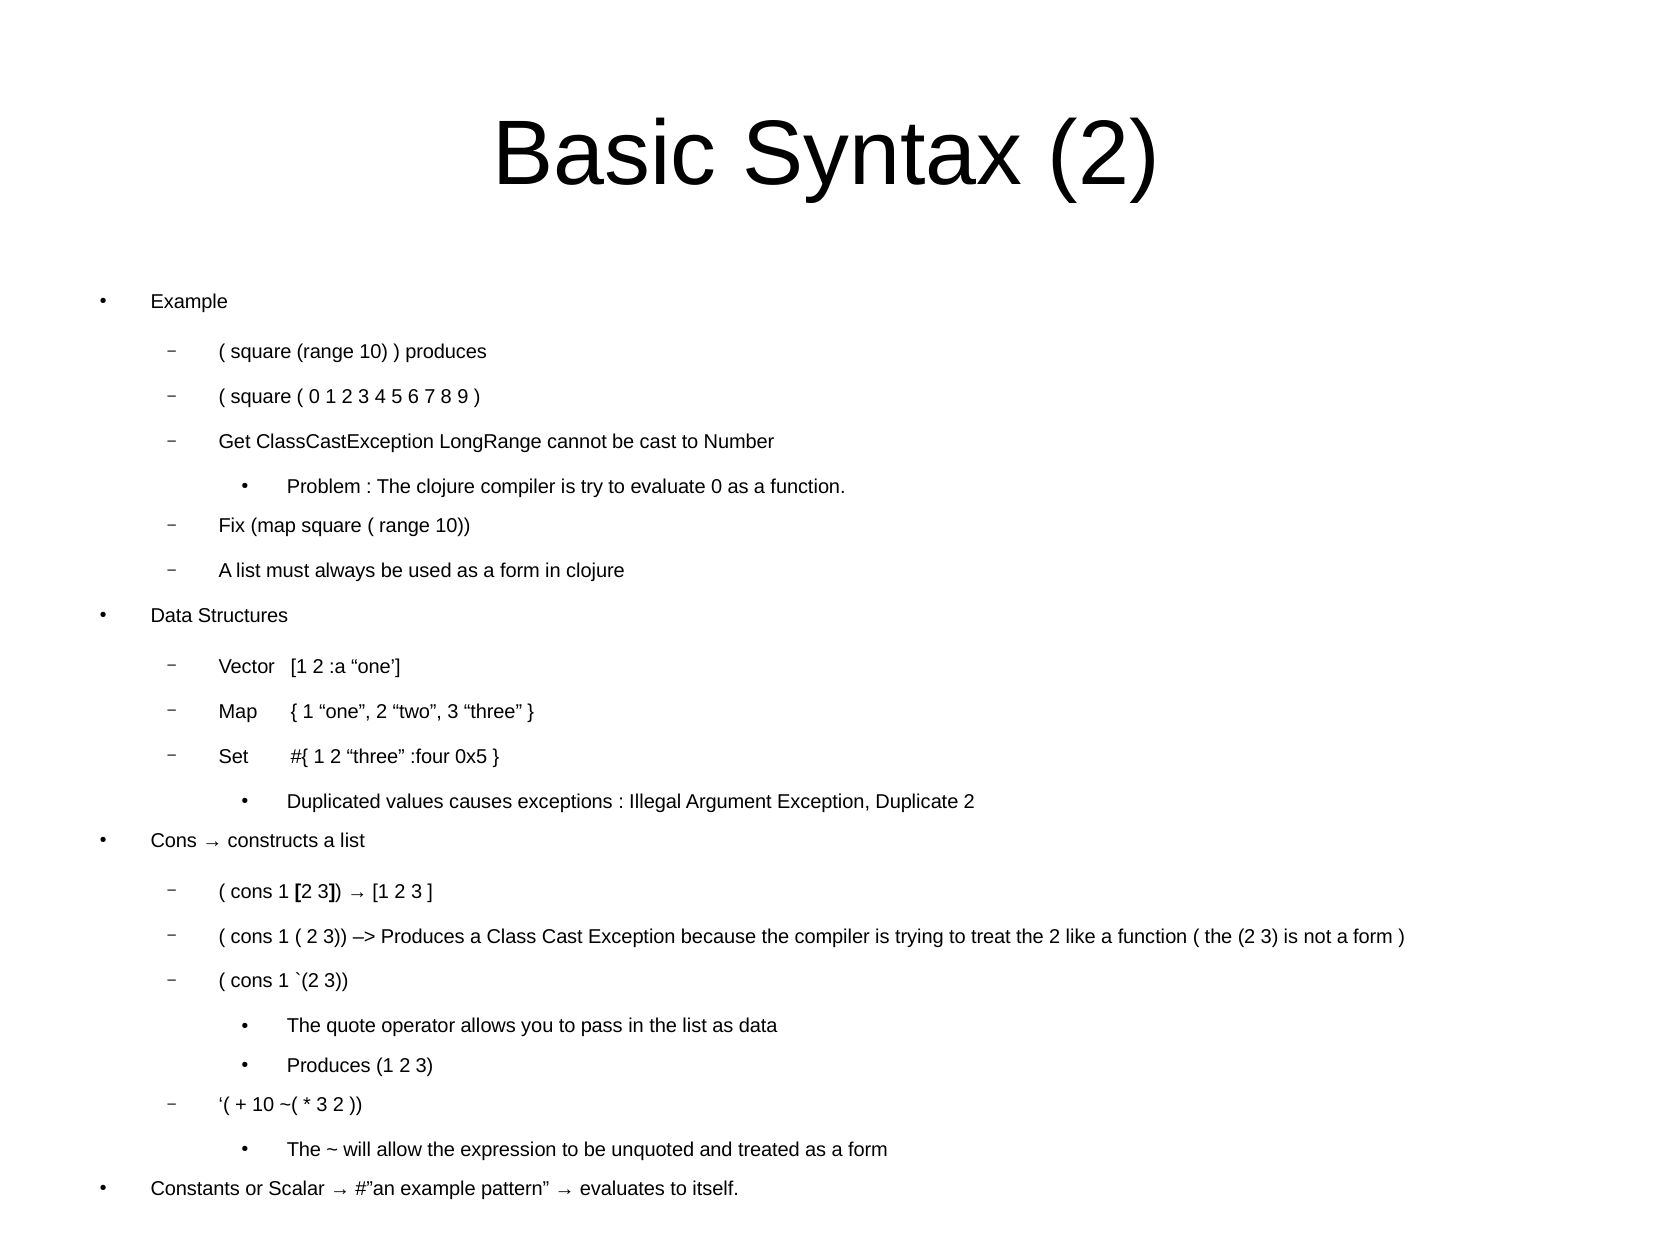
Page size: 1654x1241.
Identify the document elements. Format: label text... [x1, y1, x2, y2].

list Example ( square (range 10) ) produces ( square ( 0 1 2 3 4 5 6 7 8 9 ) Get ClassCastException LongRange cannot be cast to Number Problem : The clojure compiler is try to evaluate 0 as a function. Fix (map square ( range 10)) A list must always be used as a form in clojure Data Structures Vector [1 2 :a “one’] Map { 1 “one”, 2 “two”, 3 “three” } Set #{ 1 2 “three” :four 0x5 } Duplicated values causes exceptions : Illegal Argument Exception, Duplicate 2 Cons → constructs a list ( cons 1 [2 3]) → [1 2 3 ] ( cons 1 ( 2 3)) –> Produces a Class Cast Exception because the compiler is trying to treat the 2 like a function ( the (2 3) is not a form ) ( cons 1 `(2 3)) The quote operator allows you to pass in the list as data Produces (1 2 3) ‘( + 10 ~( * 3 2 )) The ~ will allow the expression to be unquoted and treated as a form Constants or Scalar → #”an example pattern” → evaluates to itself. [82, 290, 1571, 1201]
title Basic Syntax (2) [82, 49, 1571, 257]
